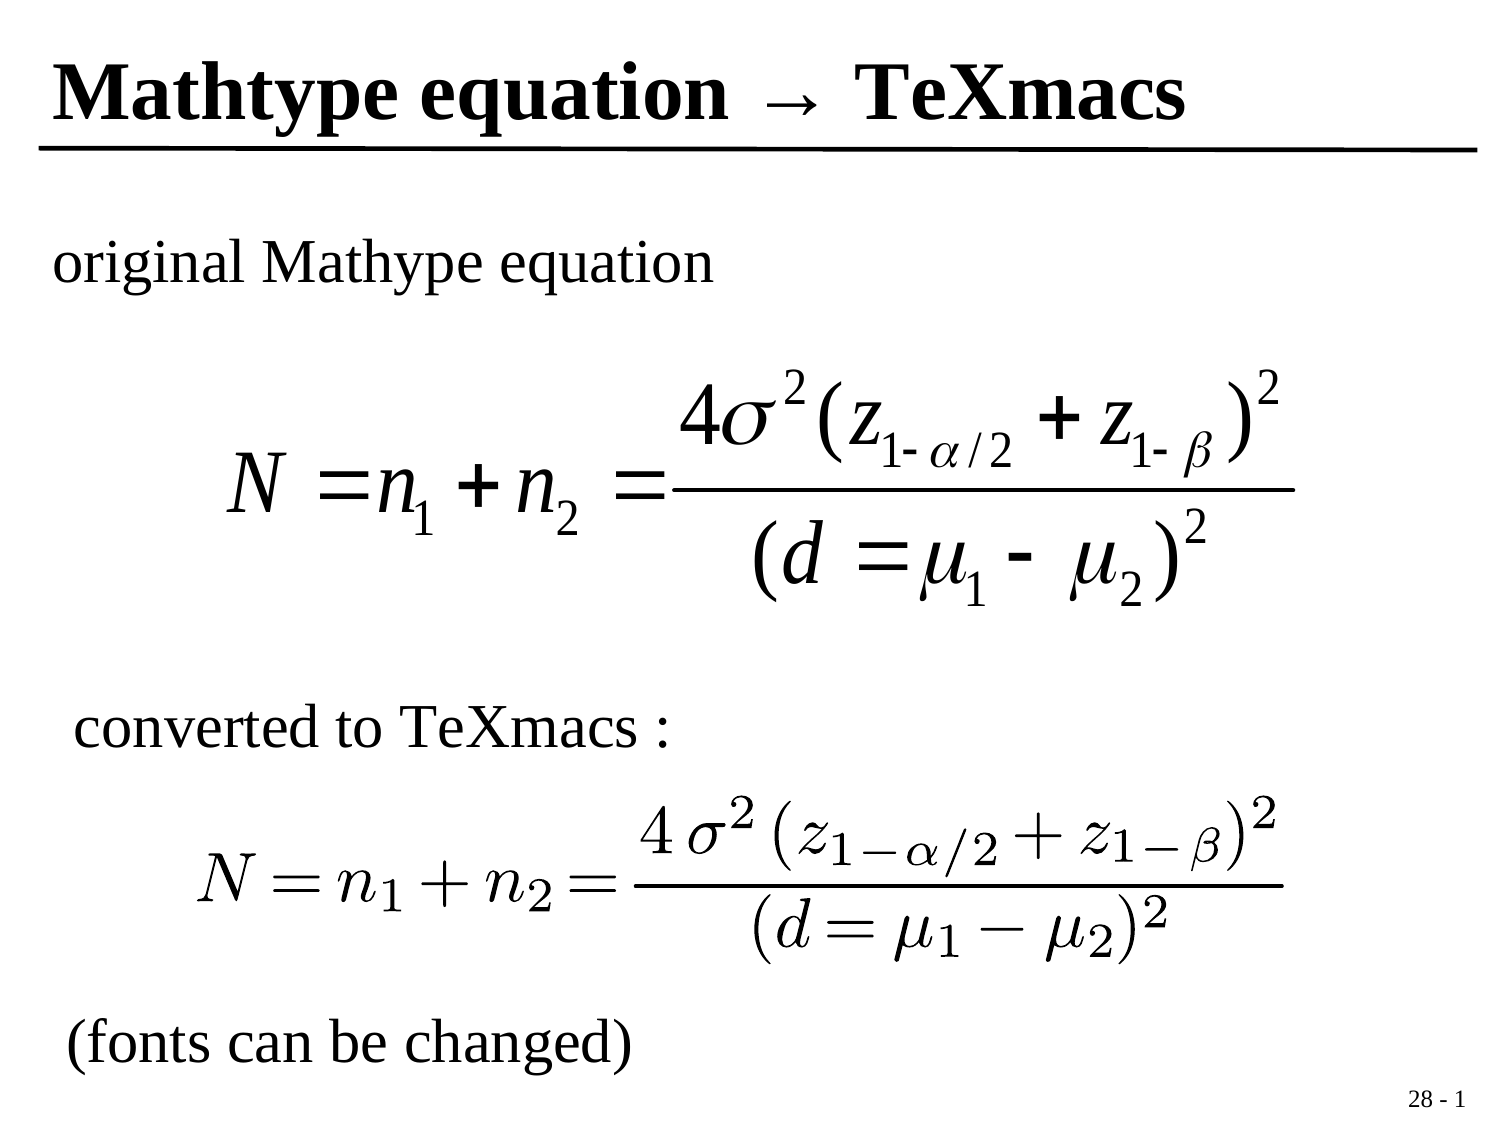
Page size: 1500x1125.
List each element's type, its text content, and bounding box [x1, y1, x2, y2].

text_box (fonts can be changed) [51, 992, 1477, 1083]
chart [210, 346, 1311, 627]
text_box converted to TeXmacs : [59, 677, 1485, 768]
title Mathtype equation → TeXmacs [37, 17, 1463, 156]
picture [189, 790, 1290, 969]
text_box original Mathype equation [37, 212, 1463, 303]
